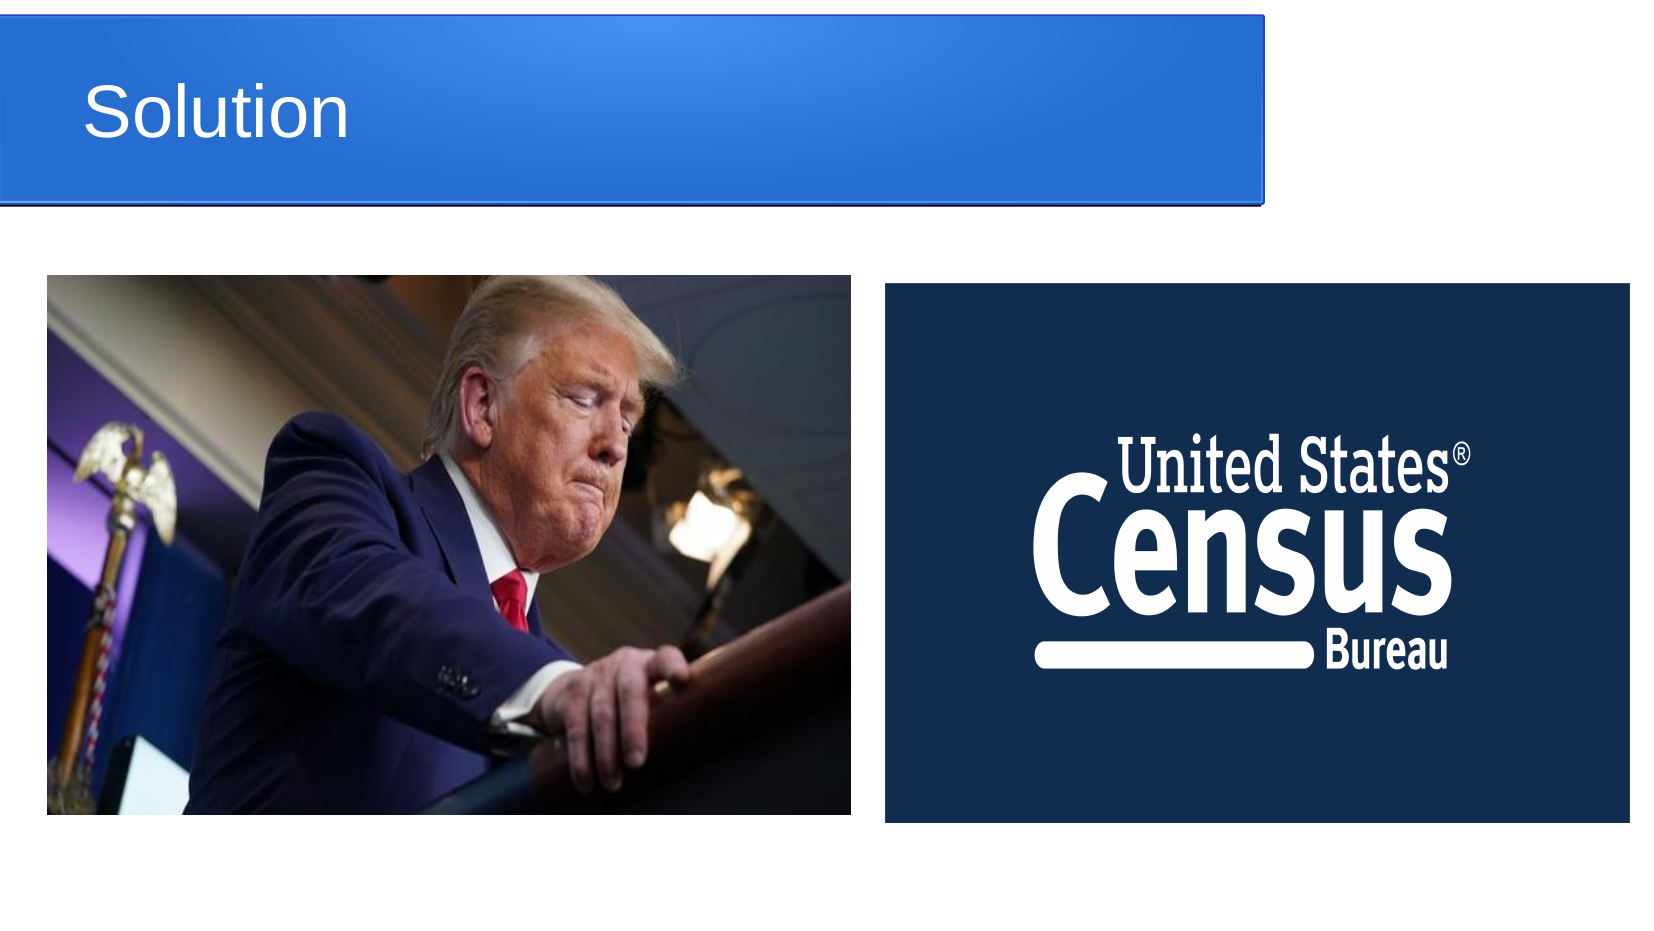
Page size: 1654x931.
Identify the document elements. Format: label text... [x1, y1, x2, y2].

title Solution [82, 35, 1235, 189]
picture [47, 275, 851, 815]
picture [885, 283, 1630, 823]
